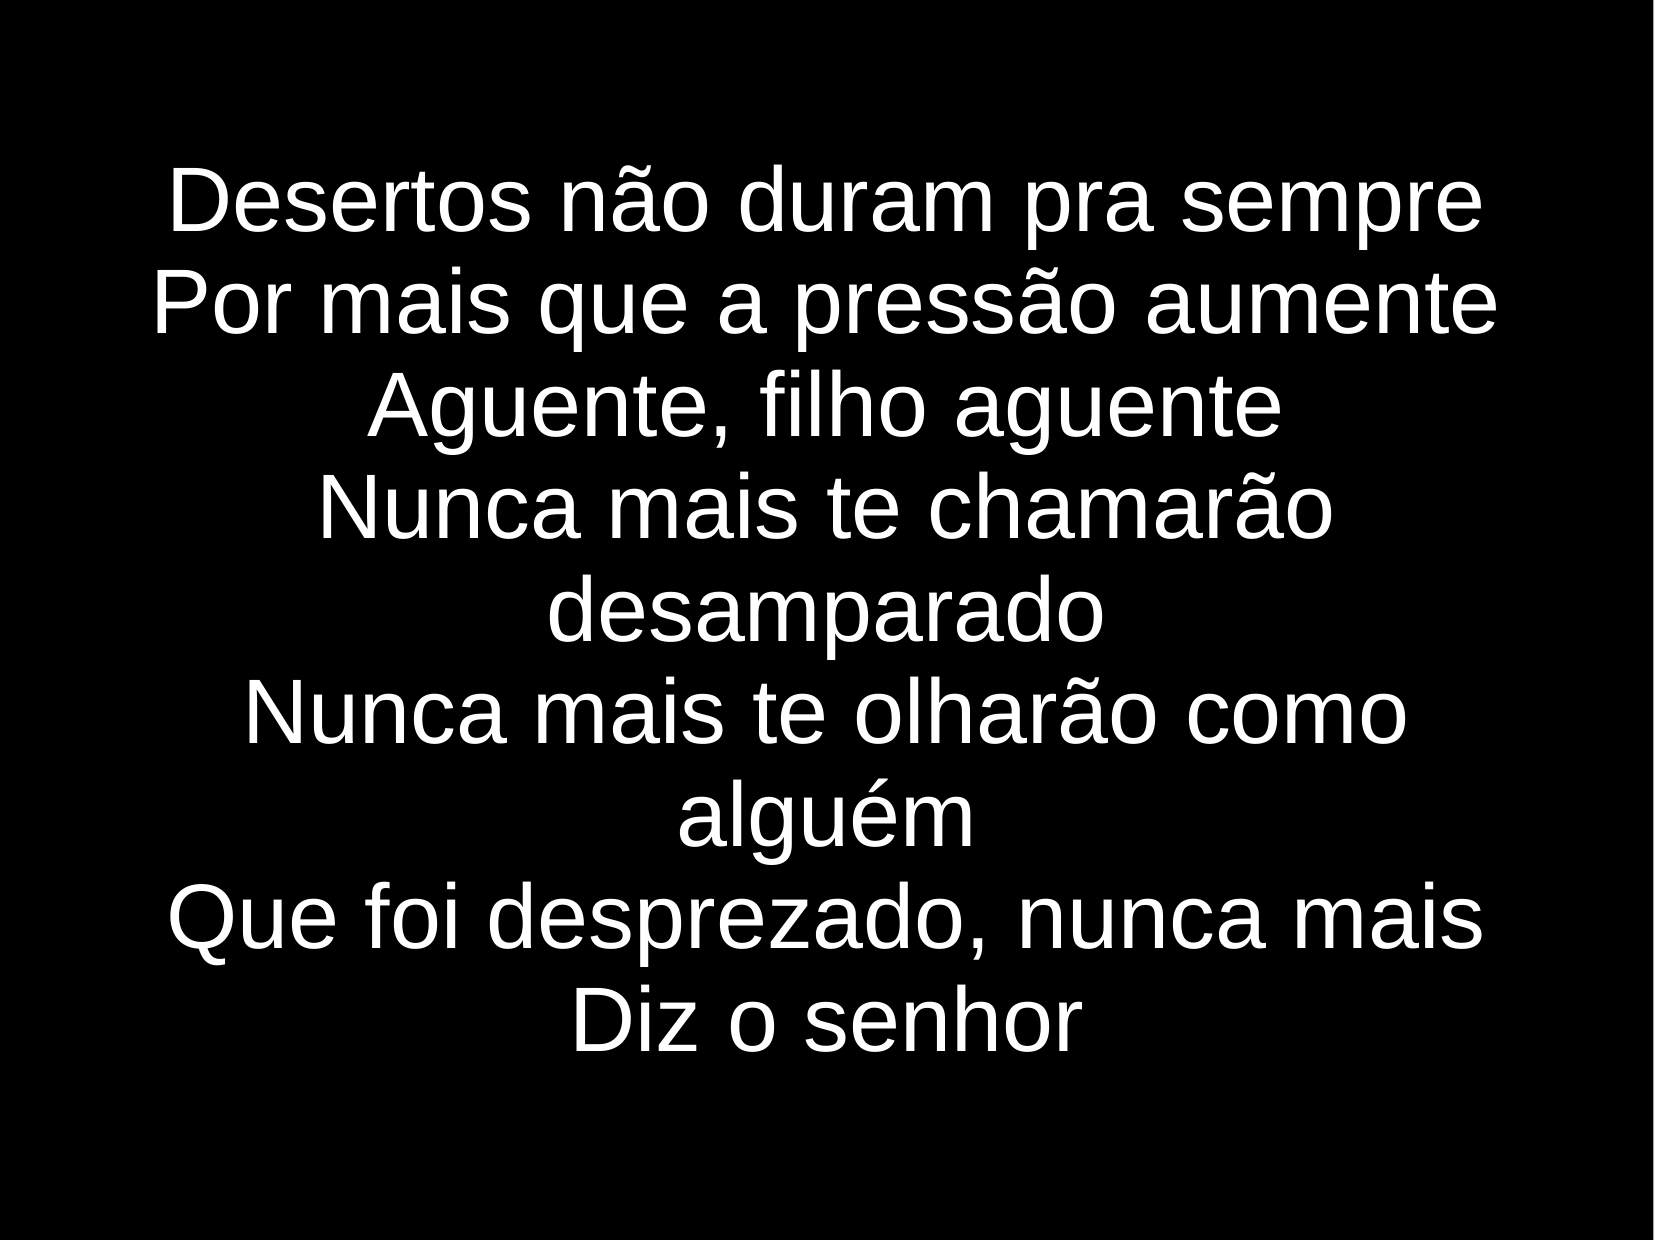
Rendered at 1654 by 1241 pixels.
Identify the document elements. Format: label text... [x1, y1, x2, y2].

subtitle Desertos não duram pra sempre Por mais que a pressão aumente Aguente, filho aguente Nunca mais te chamarão desamparado Nunca mais te olharão como alguém Que foi desprezado, nunca mais Diz o senhor [82, 49, 1571, 1170]
